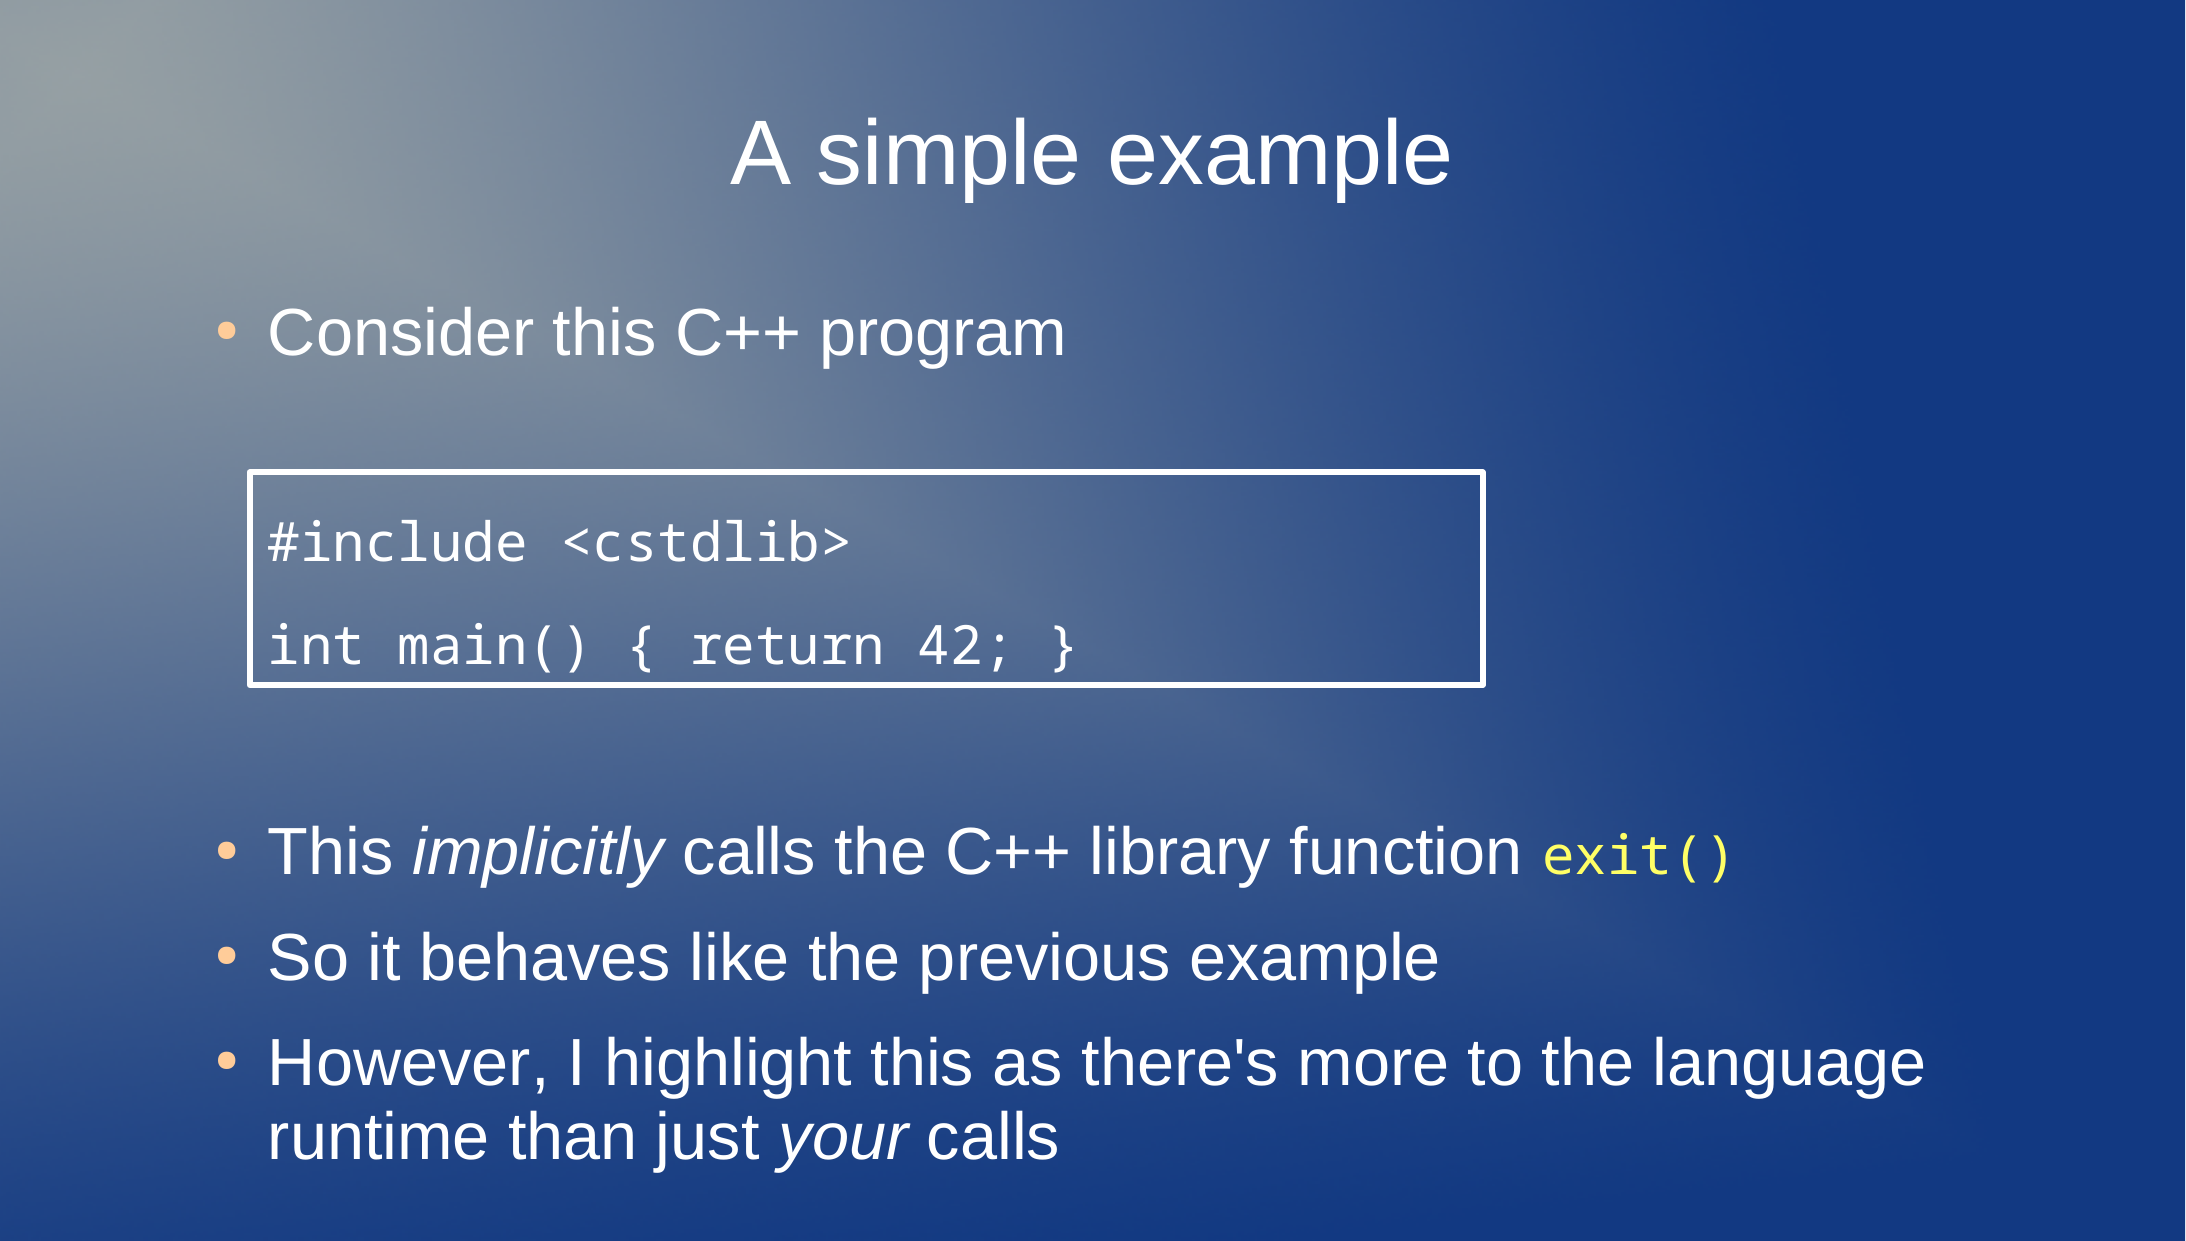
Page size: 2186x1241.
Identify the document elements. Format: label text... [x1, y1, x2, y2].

list Consider this C++ program #include <cstdlib> int main() { return 42; } This implicitly calls the C++ library function exit() So it behaves like the previous example However, I highlight this as there's more to the language runtime than just your calls [197, 295, 2022, 1210]
text_box [249, 472, 1483, 686]
picture [0, 0, 2186, 1241]
title A simple example [109, 49, 2076, 257]
